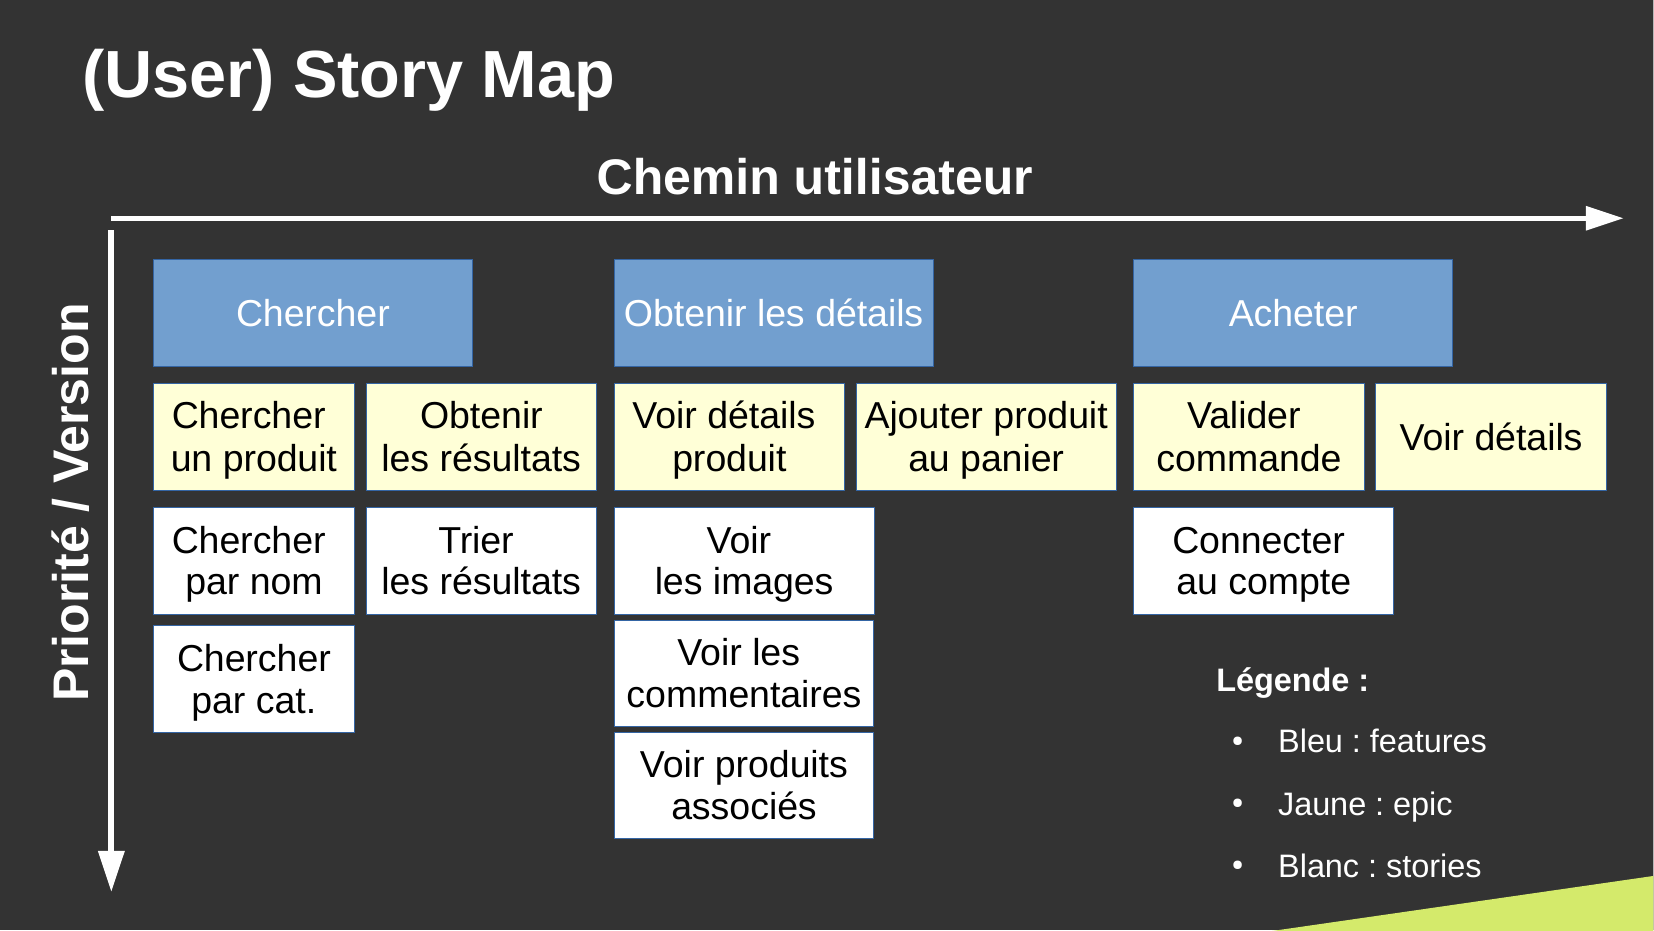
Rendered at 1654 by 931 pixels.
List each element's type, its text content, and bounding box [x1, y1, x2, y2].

text_box Ajouter produit au panier [856, 383, 1117, 491]
text_box Acheter [1133, 259, 1453, 367]
text_box Obtenir les détails [614, 259, 934, 367]
text_box Priorité / Version [35, 183, 107, 822]
text_box Voir les images [614, 507, 875, 615]
text_box Obtenir les résultats [366, 383, 597, 491]
text_box Voir produits associés [614, 732, 874, 839]
text_box Voir détails [1375, 383, 1607, 491]
text_box Trier les résultats [366, 507, 597, 615]
text_box Voir détails produit [614, 383, 845, 491]
text_box Chercher par cat. [153, 625, 355, 733]
text_box Chercher par nom [153, 507, 355, 615]
text_box Valider commande [1133, 383, 1365, 491]
text_box Voir les commentaires [614, 620, 874, 727]
text_box Chercher [153, 259, 473, 367]
text_box Chercher un produit [153, 383, 355, 491]
text_box Chemin utilisateur [496, 142, 1134, 213]
text_box Connecter au compte [1133, 507, 1394, 615]
list Légende : Bleu : features Jaune : epic Blanc : stories [1216, 661, 1630, 886]
title (User) Story Map [82, 37, 1571, 122]
text_box [1272, 875, 1654, 931]
